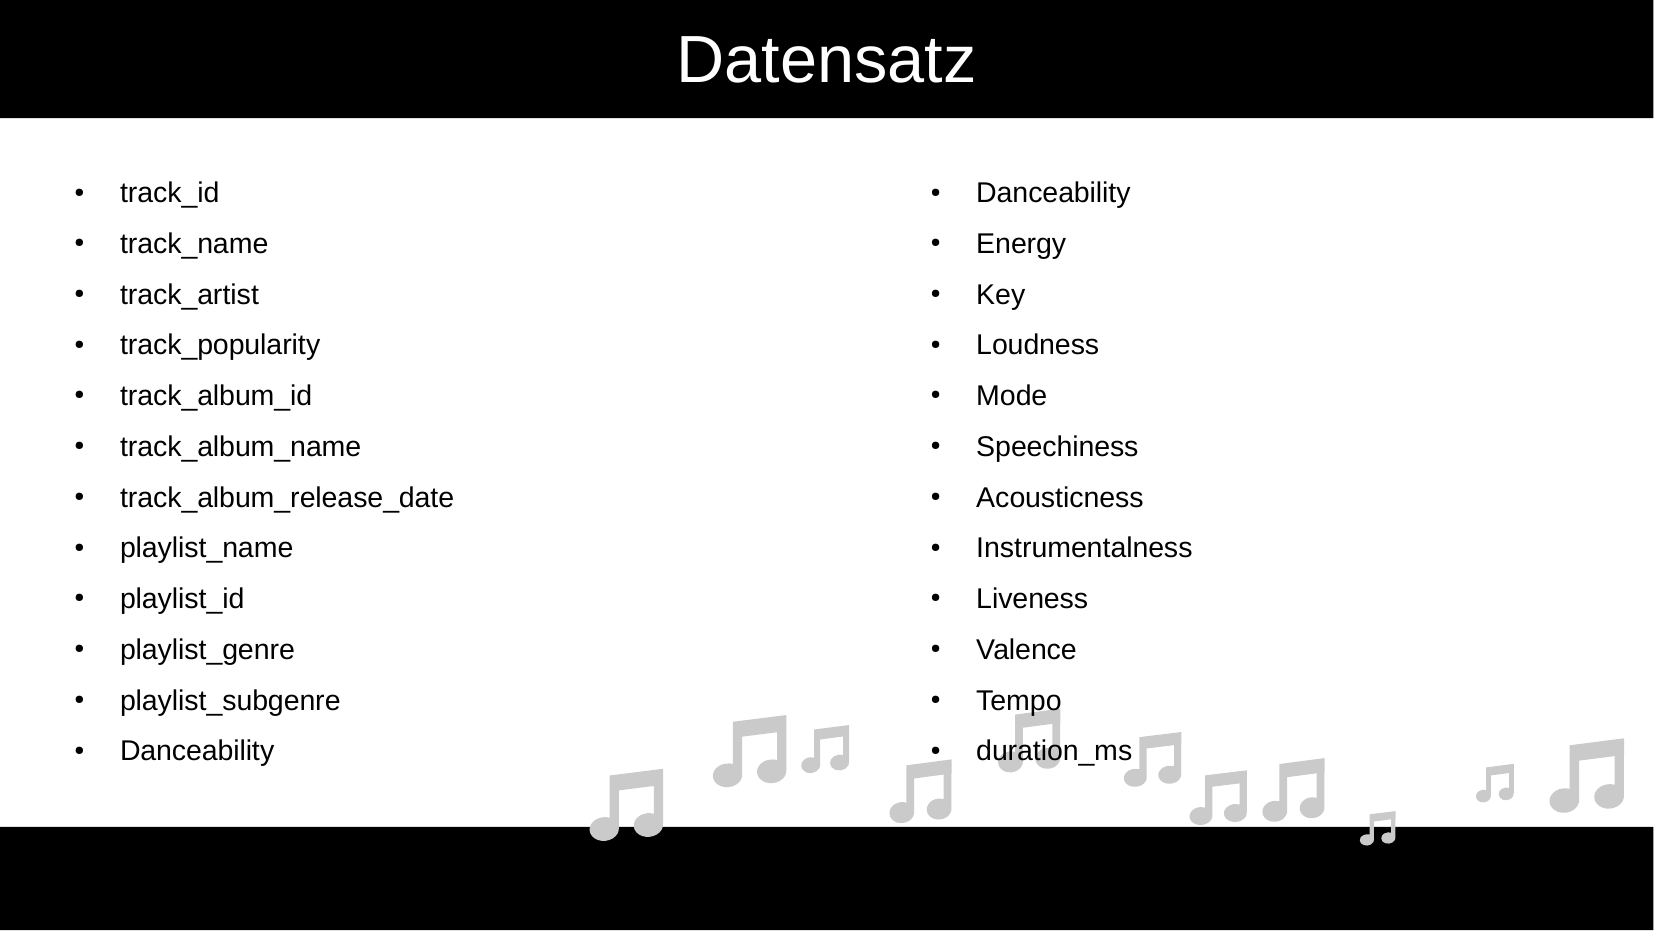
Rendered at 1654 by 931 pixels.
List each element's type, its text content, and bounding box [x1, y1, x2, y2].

list Danceability Energy Key Loudness Mode Speechiness Acousticness Instrumentalness Liveness Valence Tempo duration_ms [915, 177, 1447, 768]
title Datensatz [59, 13, 1595, 105]
list track_id track_name track_artist track_popularity track_album_id track_album_name track_album_release_date playlist_name playlist_id playlist_genre playlist_subgenre Danceability [59, 177, 591, 768]
